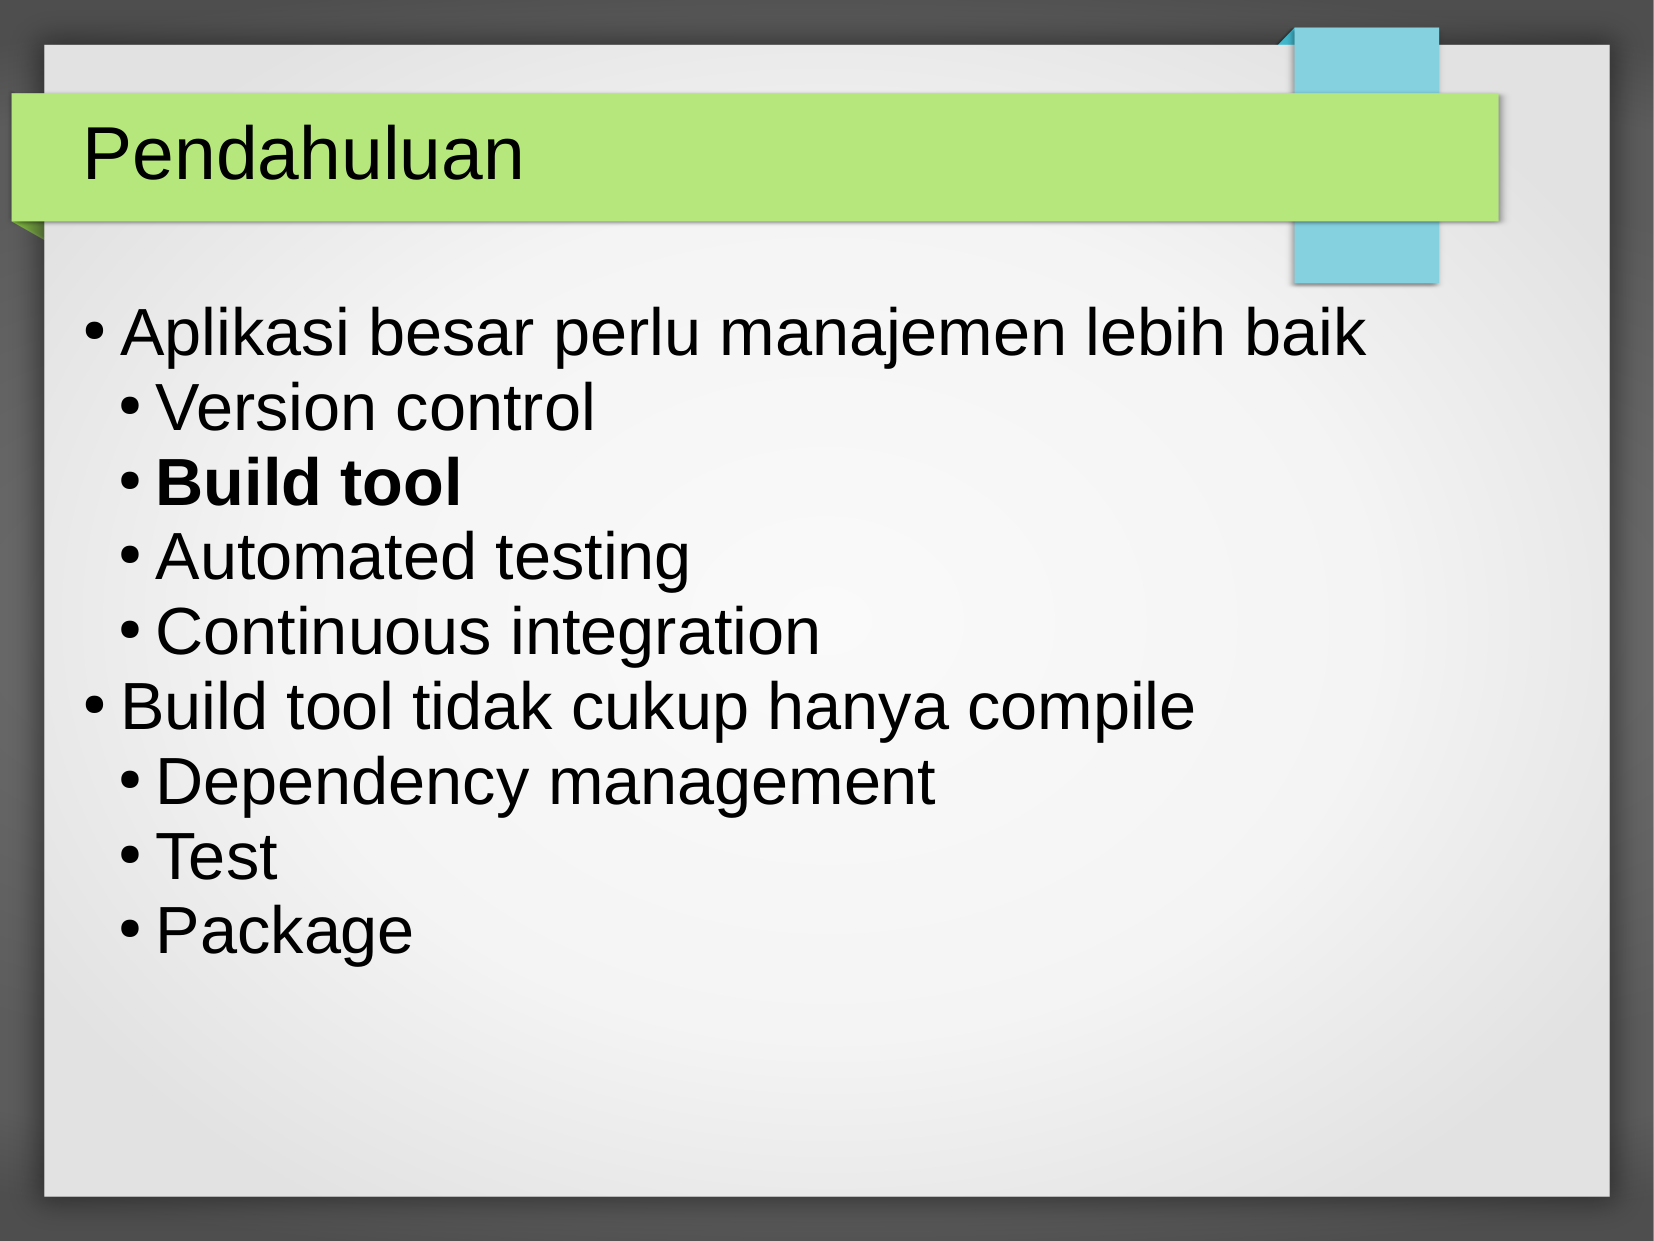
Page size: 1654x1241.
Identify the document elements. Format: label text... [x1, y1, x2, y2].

subtitle Aplikasi besar perlu manajemen lebih baik Version control Build tool Automated testing Continuous integration Build tool tidak cukup hanya compile Dependency management Test Package [82, 295, 1571, 1015]
title Pendahuluan [82, 94, 1264, 213]
picture [0, 0, 1654, 1241]
